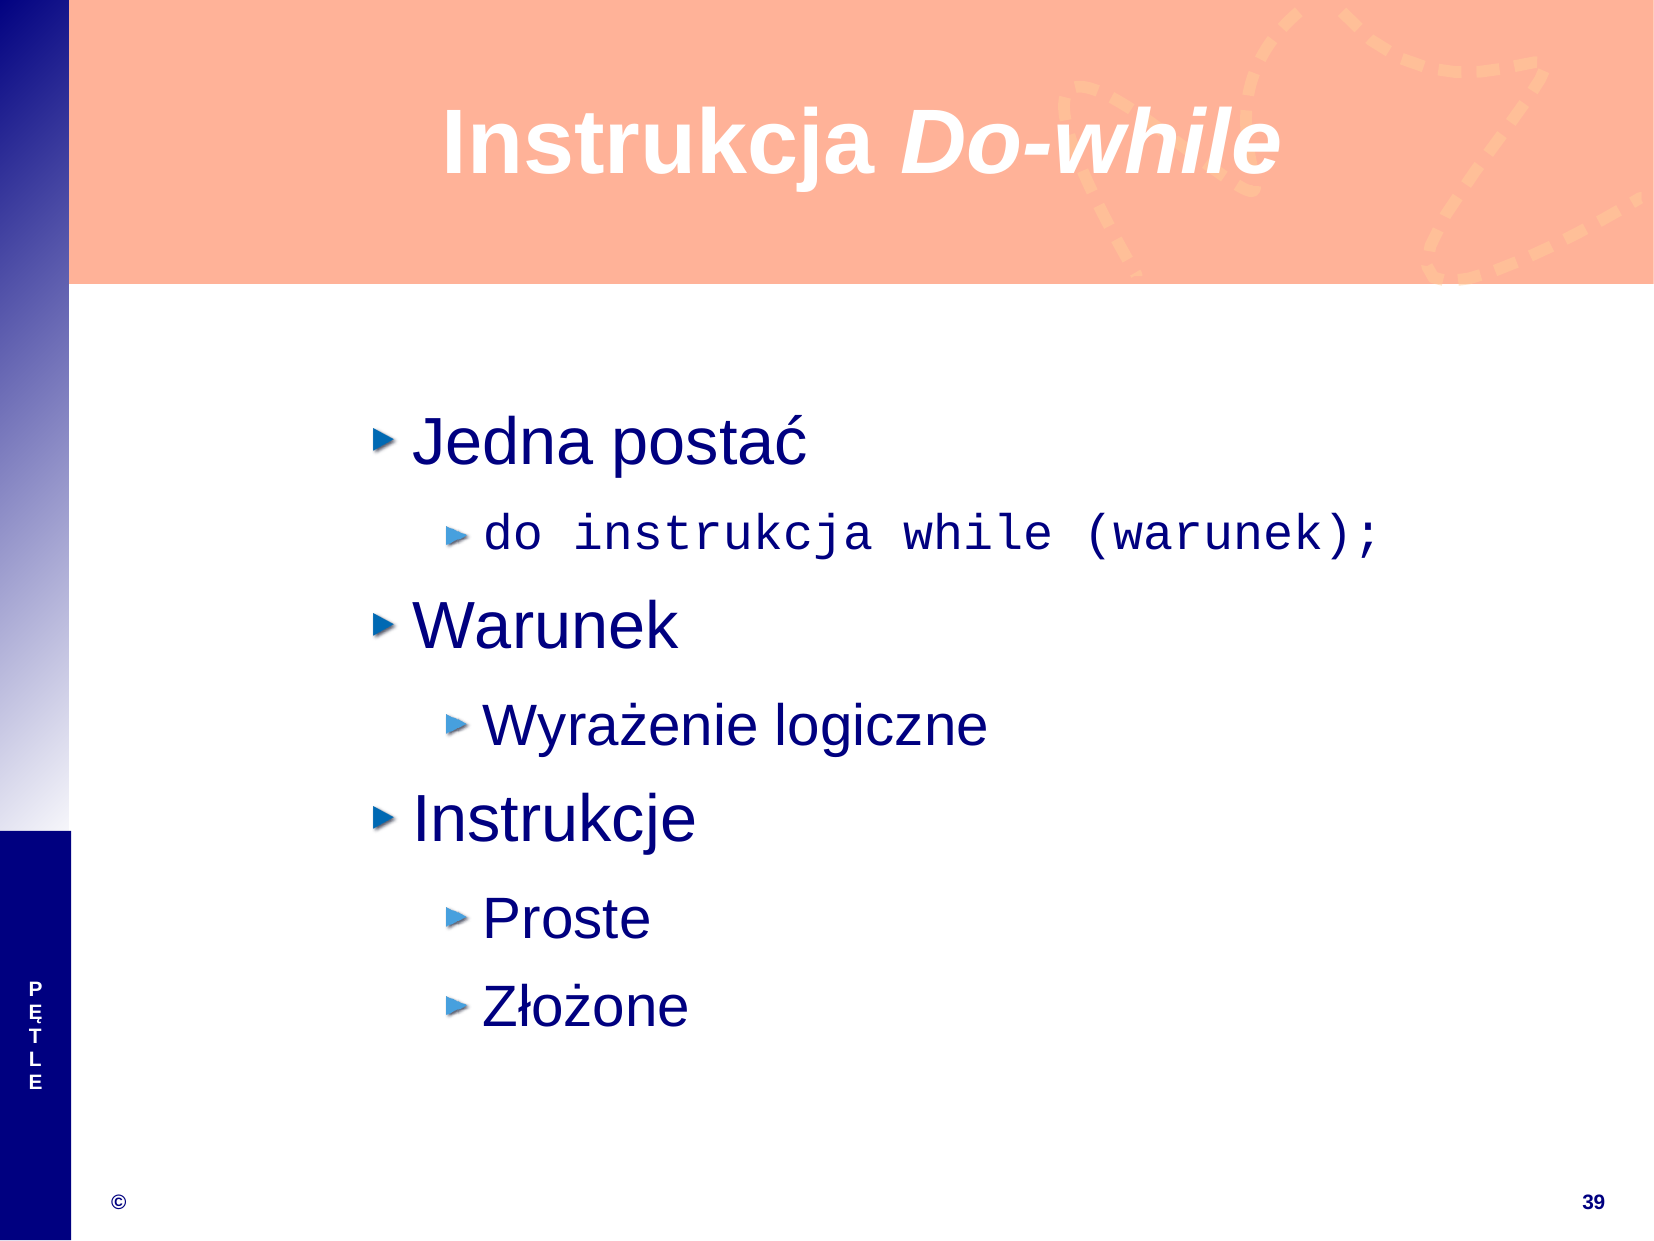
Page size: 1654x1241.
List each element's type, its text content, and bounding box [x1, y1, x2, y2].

text_box P Ę T L E [0, 830, 71, 1241]
title Instrukcja Do-while [70, 37, 1654, 246]
list Jedna postać do instrukcja while (warunek); Warunek Wyrażenie logiczne Instrukcje Proste Złożone [341, 403, 1384, 1073]
